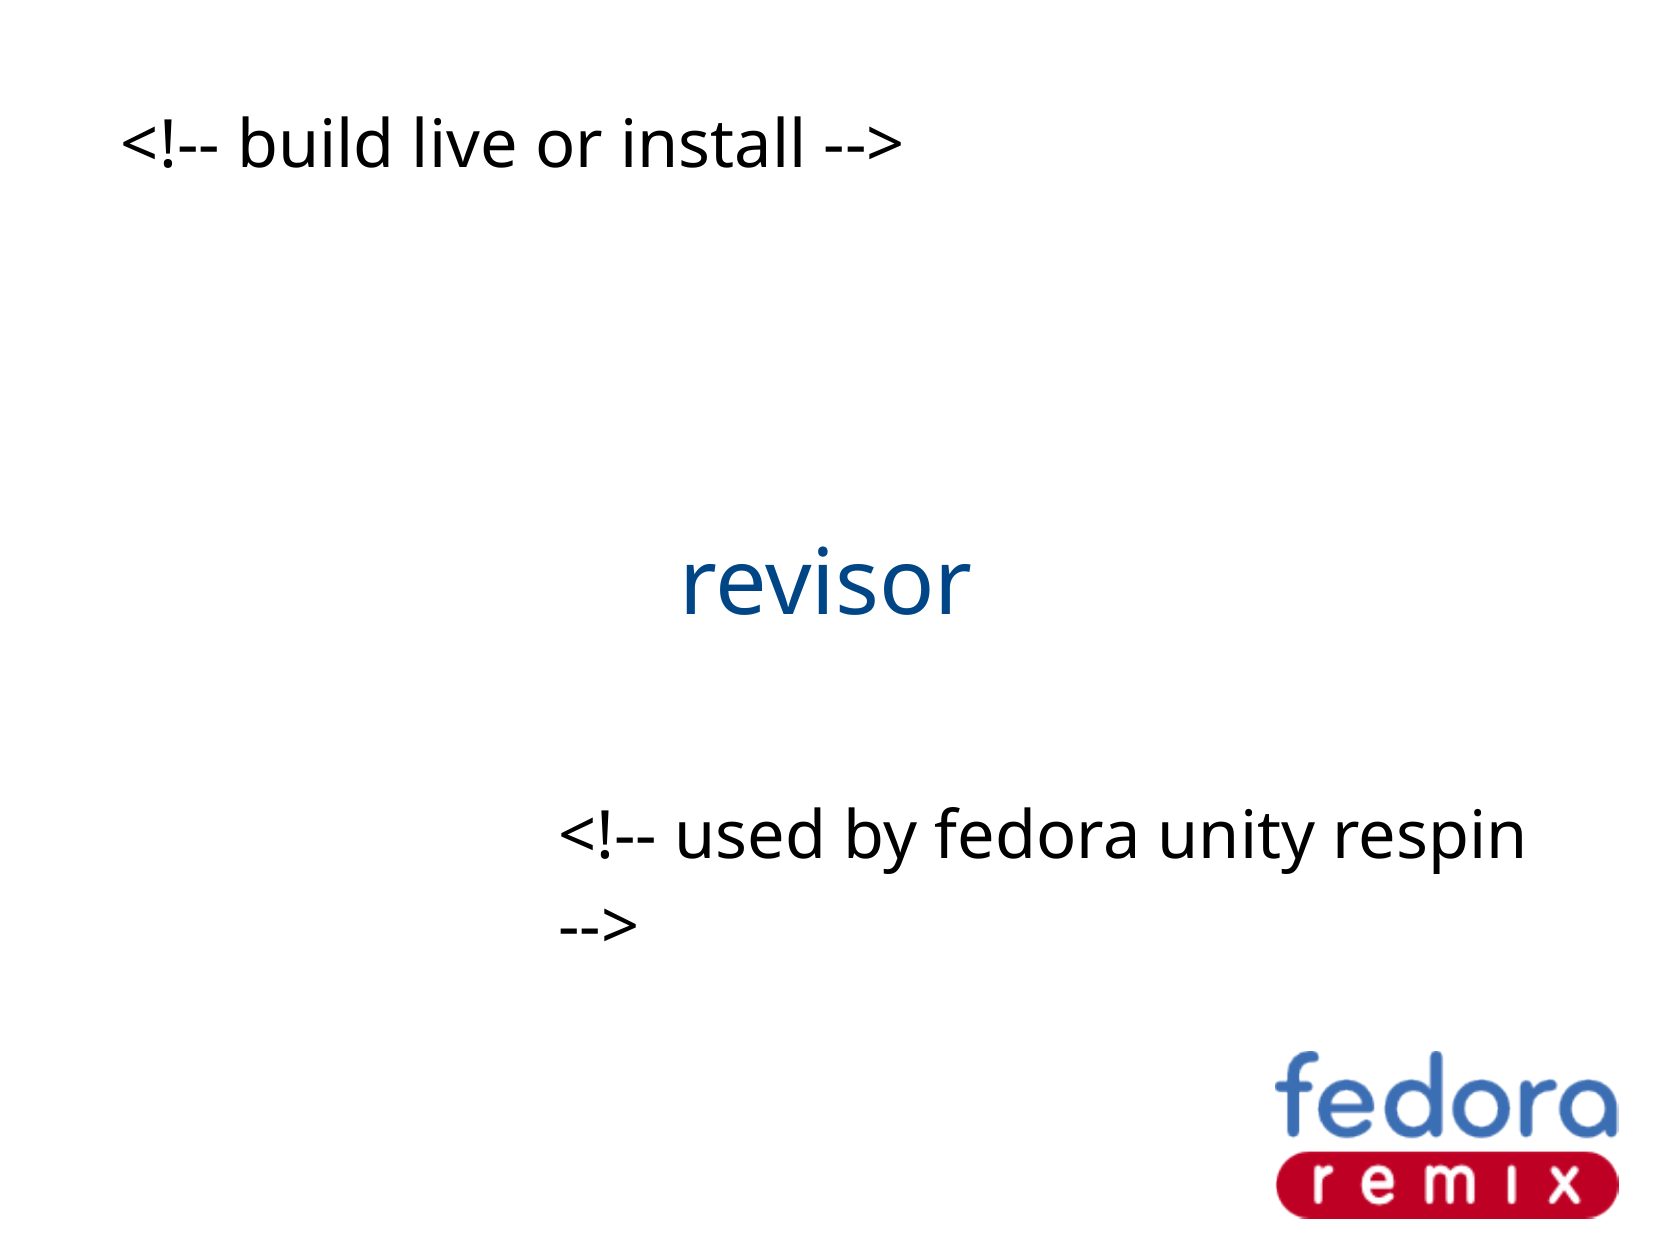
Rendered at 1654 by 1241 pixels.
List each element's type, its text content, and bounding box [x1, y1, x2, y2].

list <!-- build live or install --> [49, 96, 1051, 188]
picture [1275, 1051, 1619, 1219]
title revisor [82, 56, 1571, 1102]
list <!-- used by fedora unity respin --> [487, 787, 1563, 863]
